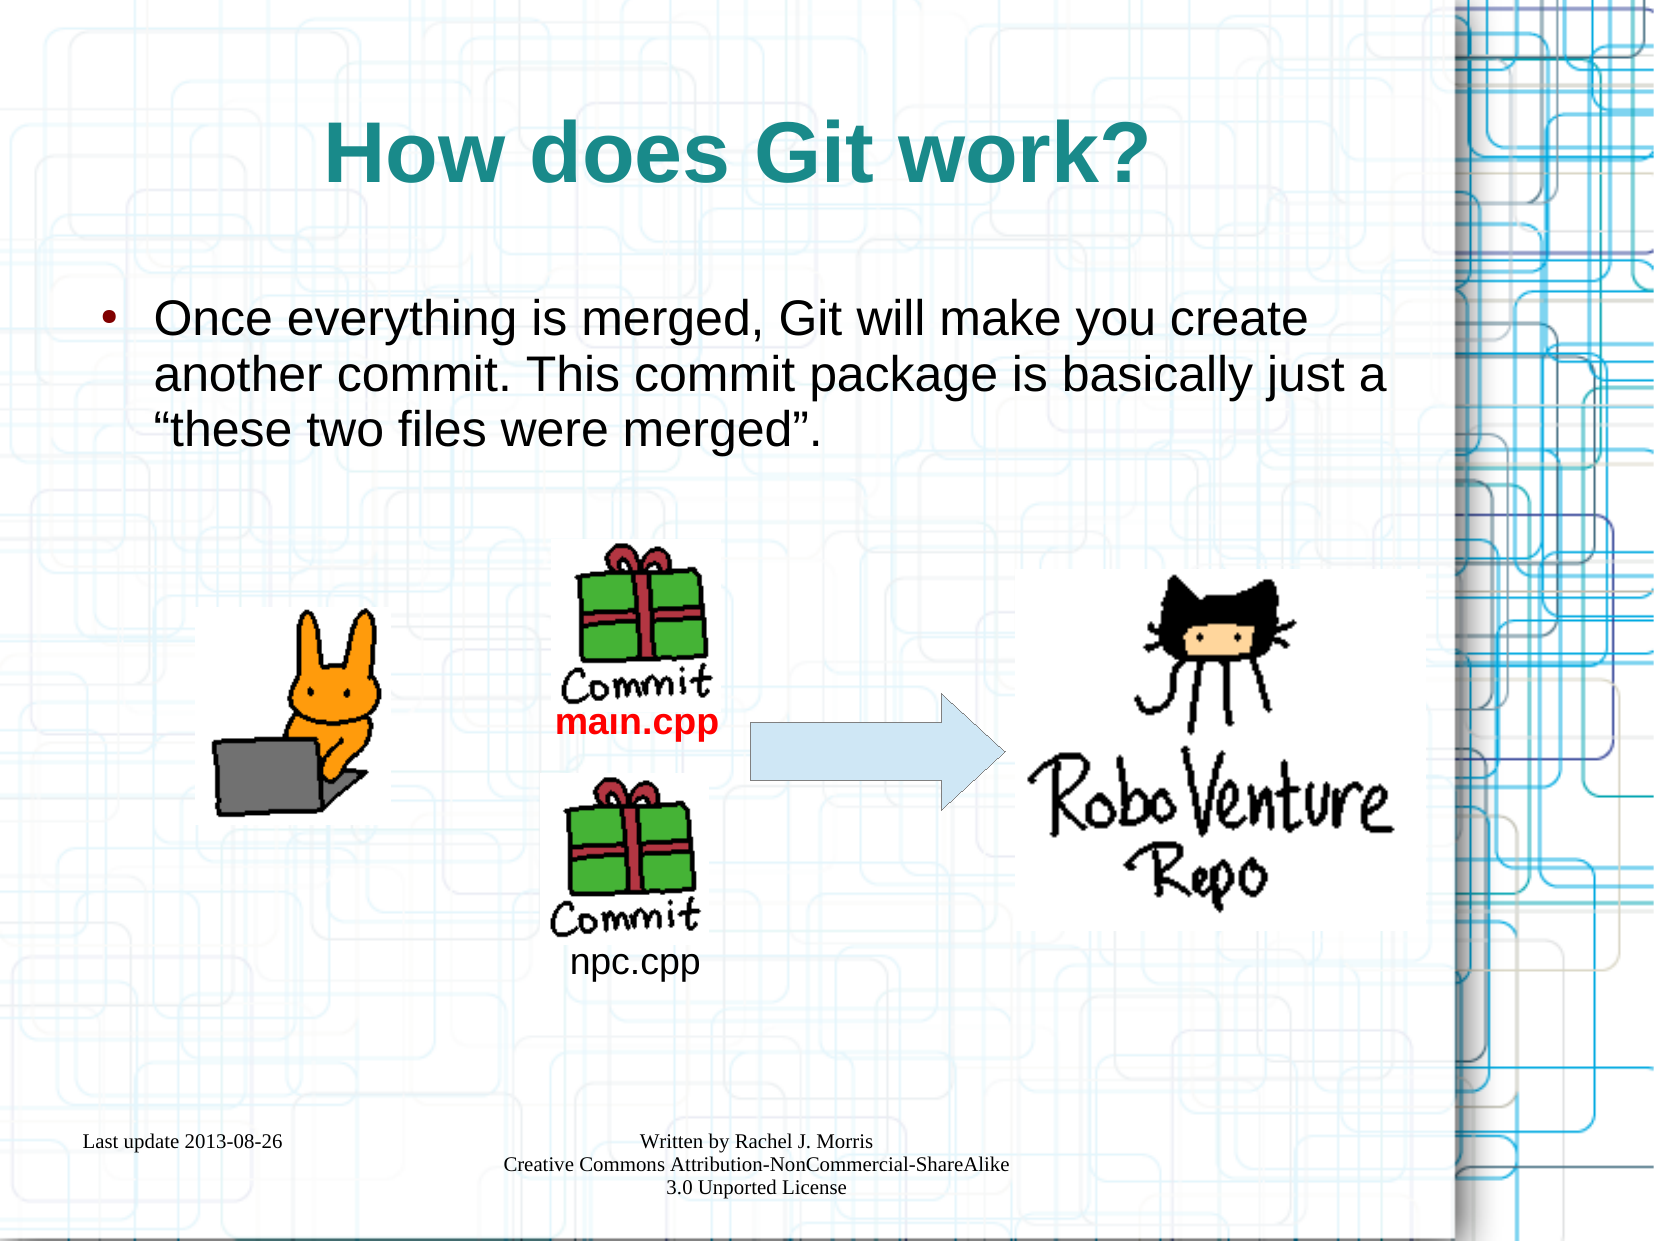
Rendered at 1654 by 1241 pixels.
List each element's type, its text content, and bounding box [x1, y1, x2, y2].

title How does Git work? [59, 49, 1418, 257]
list Once everything is merged, Git will make you create another commit. This commit package is basically just a “these two files were merged”. [82, 290, 1418, 481]
text_box npc.cpp [555, 933, 841, 991]
text_box [750, 693, 1006, 811]
picture [0, 0, 1654, 1241]
text_box main.cpp [540, 693, 826, 751]
